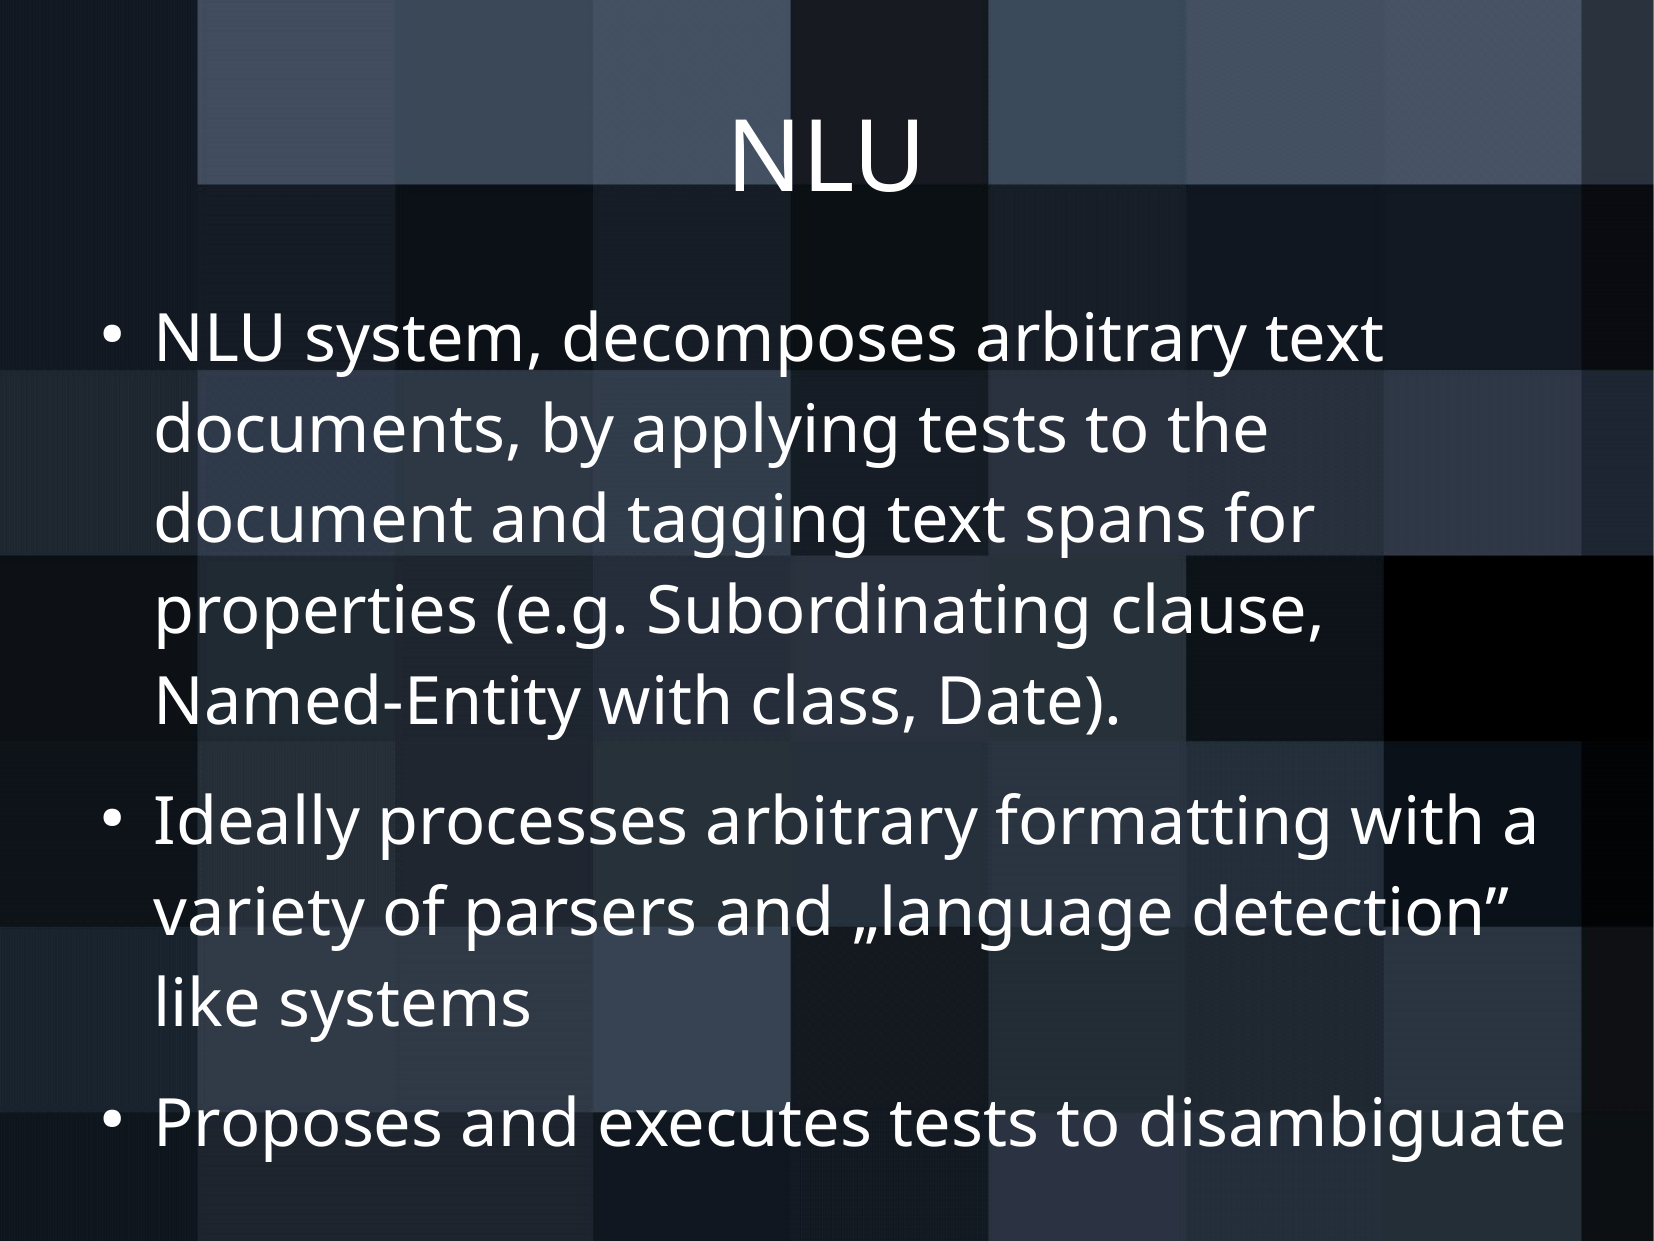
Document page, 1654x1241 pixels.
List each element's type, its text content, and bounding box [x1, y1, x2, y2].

title NLU [82, 56, 1571, 250]
list NLU system, decomposes arbitrary text documents, by applying tests to the document and tagging text spans for properties (e.g. Subordinating clause, Named-Entity with class, Date). Ideally processes arbitrary formatting with a variety of parsers and „language detection” like systems Proposes and executes tests to disambiguate [82, 290, 1571, 1160]
picture [0, 0, 1654, 1241]
